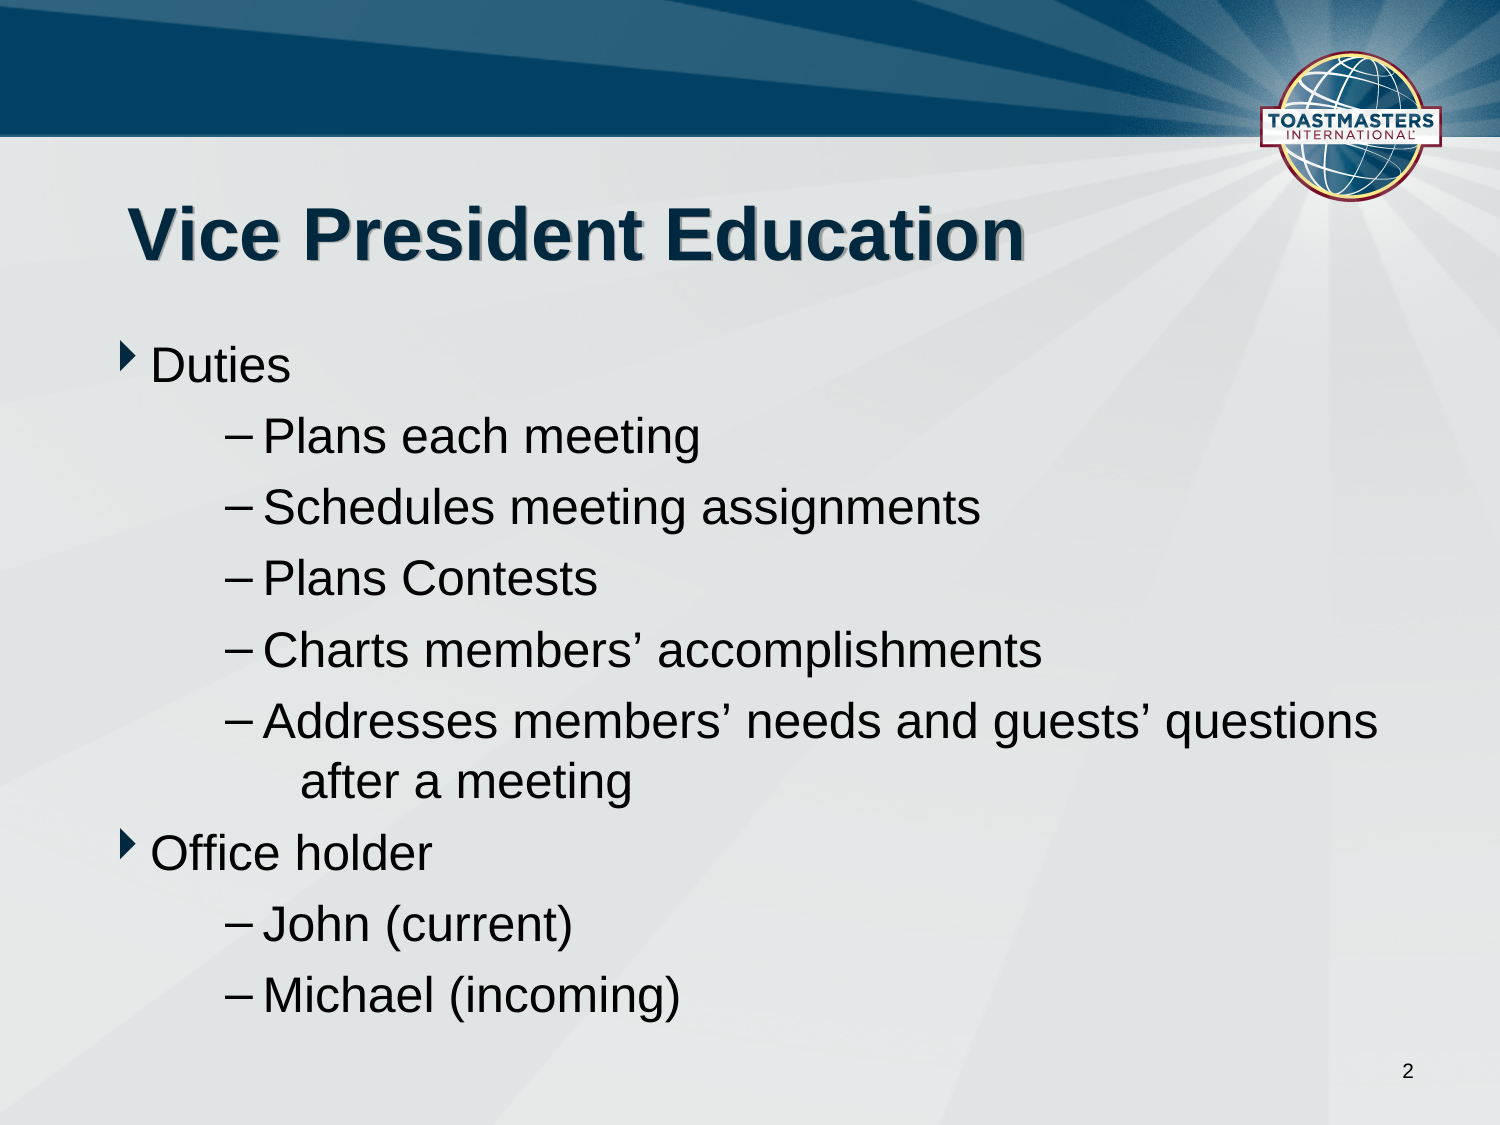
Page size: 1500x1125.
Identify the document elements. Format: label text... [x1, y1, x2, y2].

picture [0, 0, 1500, 1125]
list Duties Plans each meeting Schedules meeting assignments Plans Contests Charts members’ accomplishments Addresses members’ needs and guests’ questions after a meeting Office holder John (current) Michael (incoming) [90, 324, 1411, 1038]
title Vice President Education [112, 149, 1388, 325]
text_box 2 [1387, 1050, 1428, 1091]
